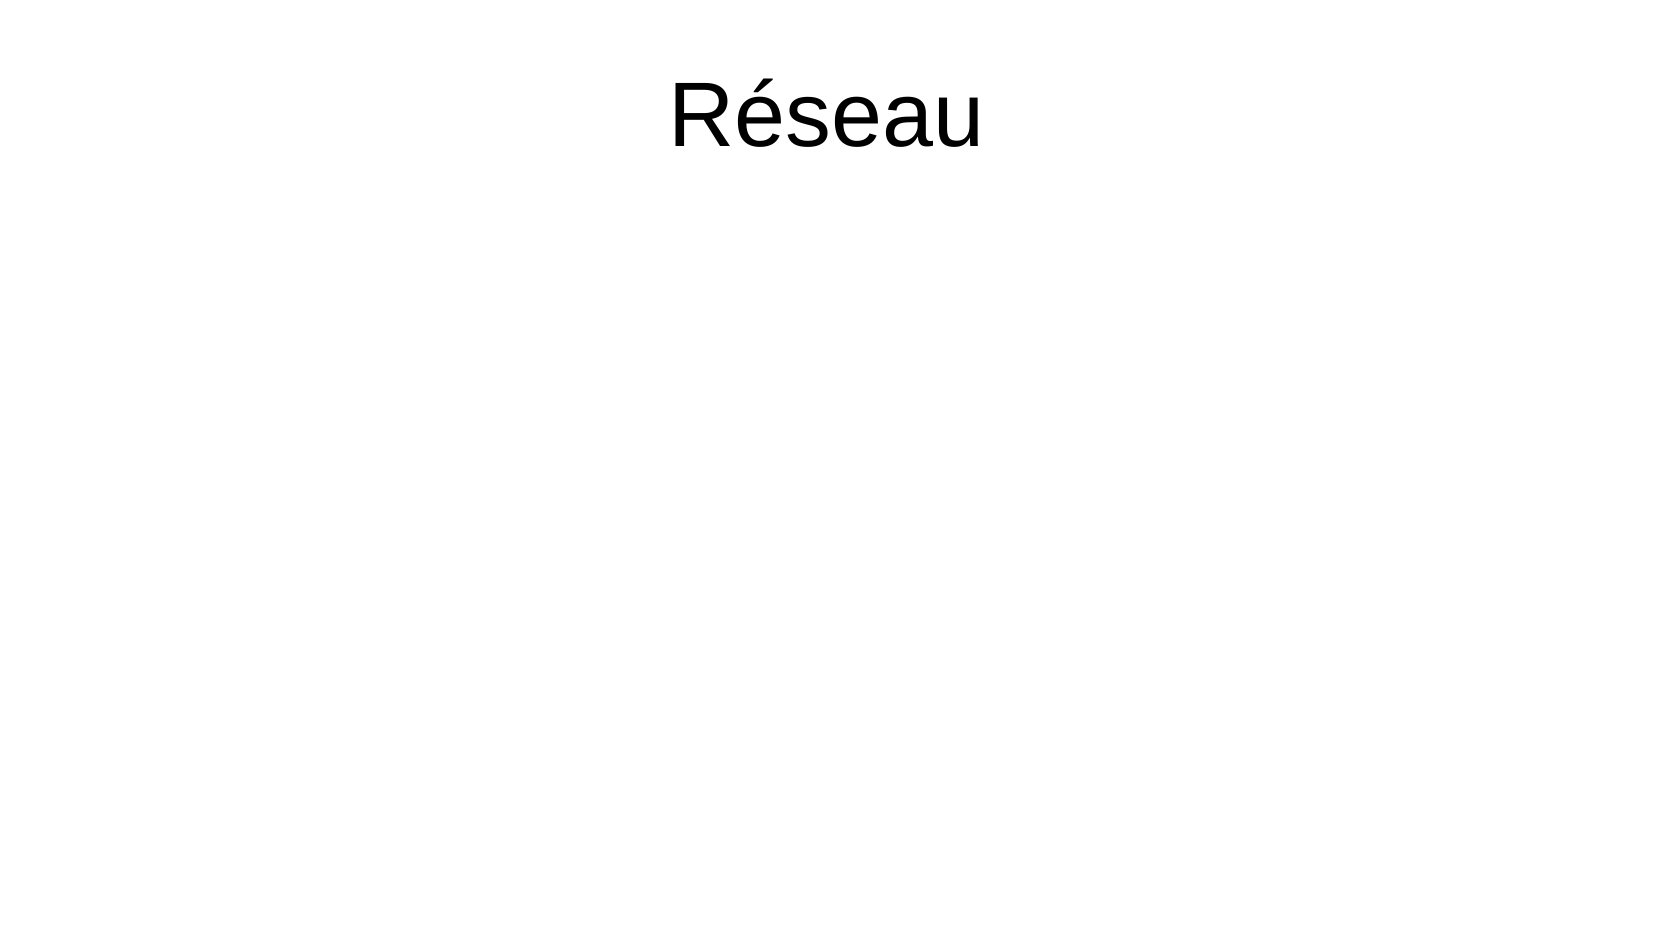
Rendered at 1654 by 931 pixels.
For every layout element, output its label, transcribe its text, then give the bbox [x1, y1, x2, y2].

title Réseau [82, 37, 1571, 193]
